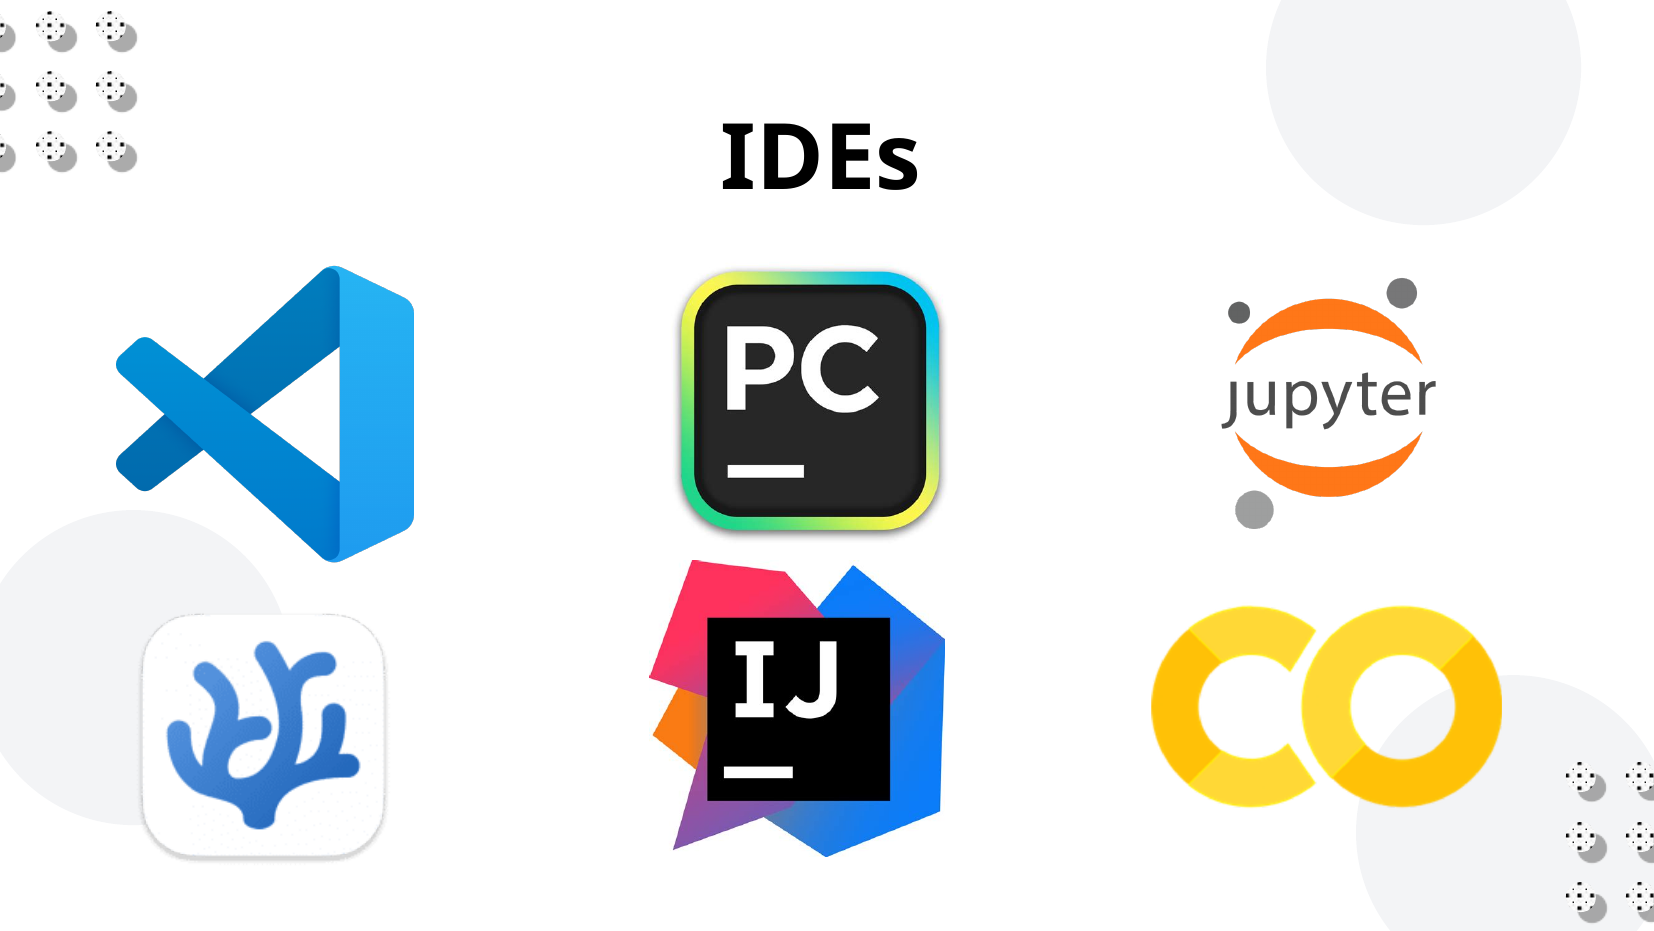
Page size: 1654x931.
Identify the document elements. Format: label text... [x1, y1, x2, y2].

picture [1625, 821, 1654, 853]
picture [1092, 236, 1565, 882]
picture [1625, 761, 1654, 792]
picture [649, 240, 971, 857]
picture [113, 585, 414, 886]
picture [1565, 882, 1596, 913]
picture [1565, 821, 1596, 853]
picture [99, 71, 122, 76]
picture [35, 11, 66, 42]
picture [0, 134, 7, 159]
picture [95, 11, 126, 42]
picture [35, 131, 67, 162]
picture [1565, 761, 1596, 793]
picture [1625, 881, 1654, 912]
picture [116, 265, 414, 563]
picture [0, 14, 6, 39]
picture [0, 74, 6, 99]
picture [35, 71, 66, 102]
title IDEs [76, 76, 1565, 233]
